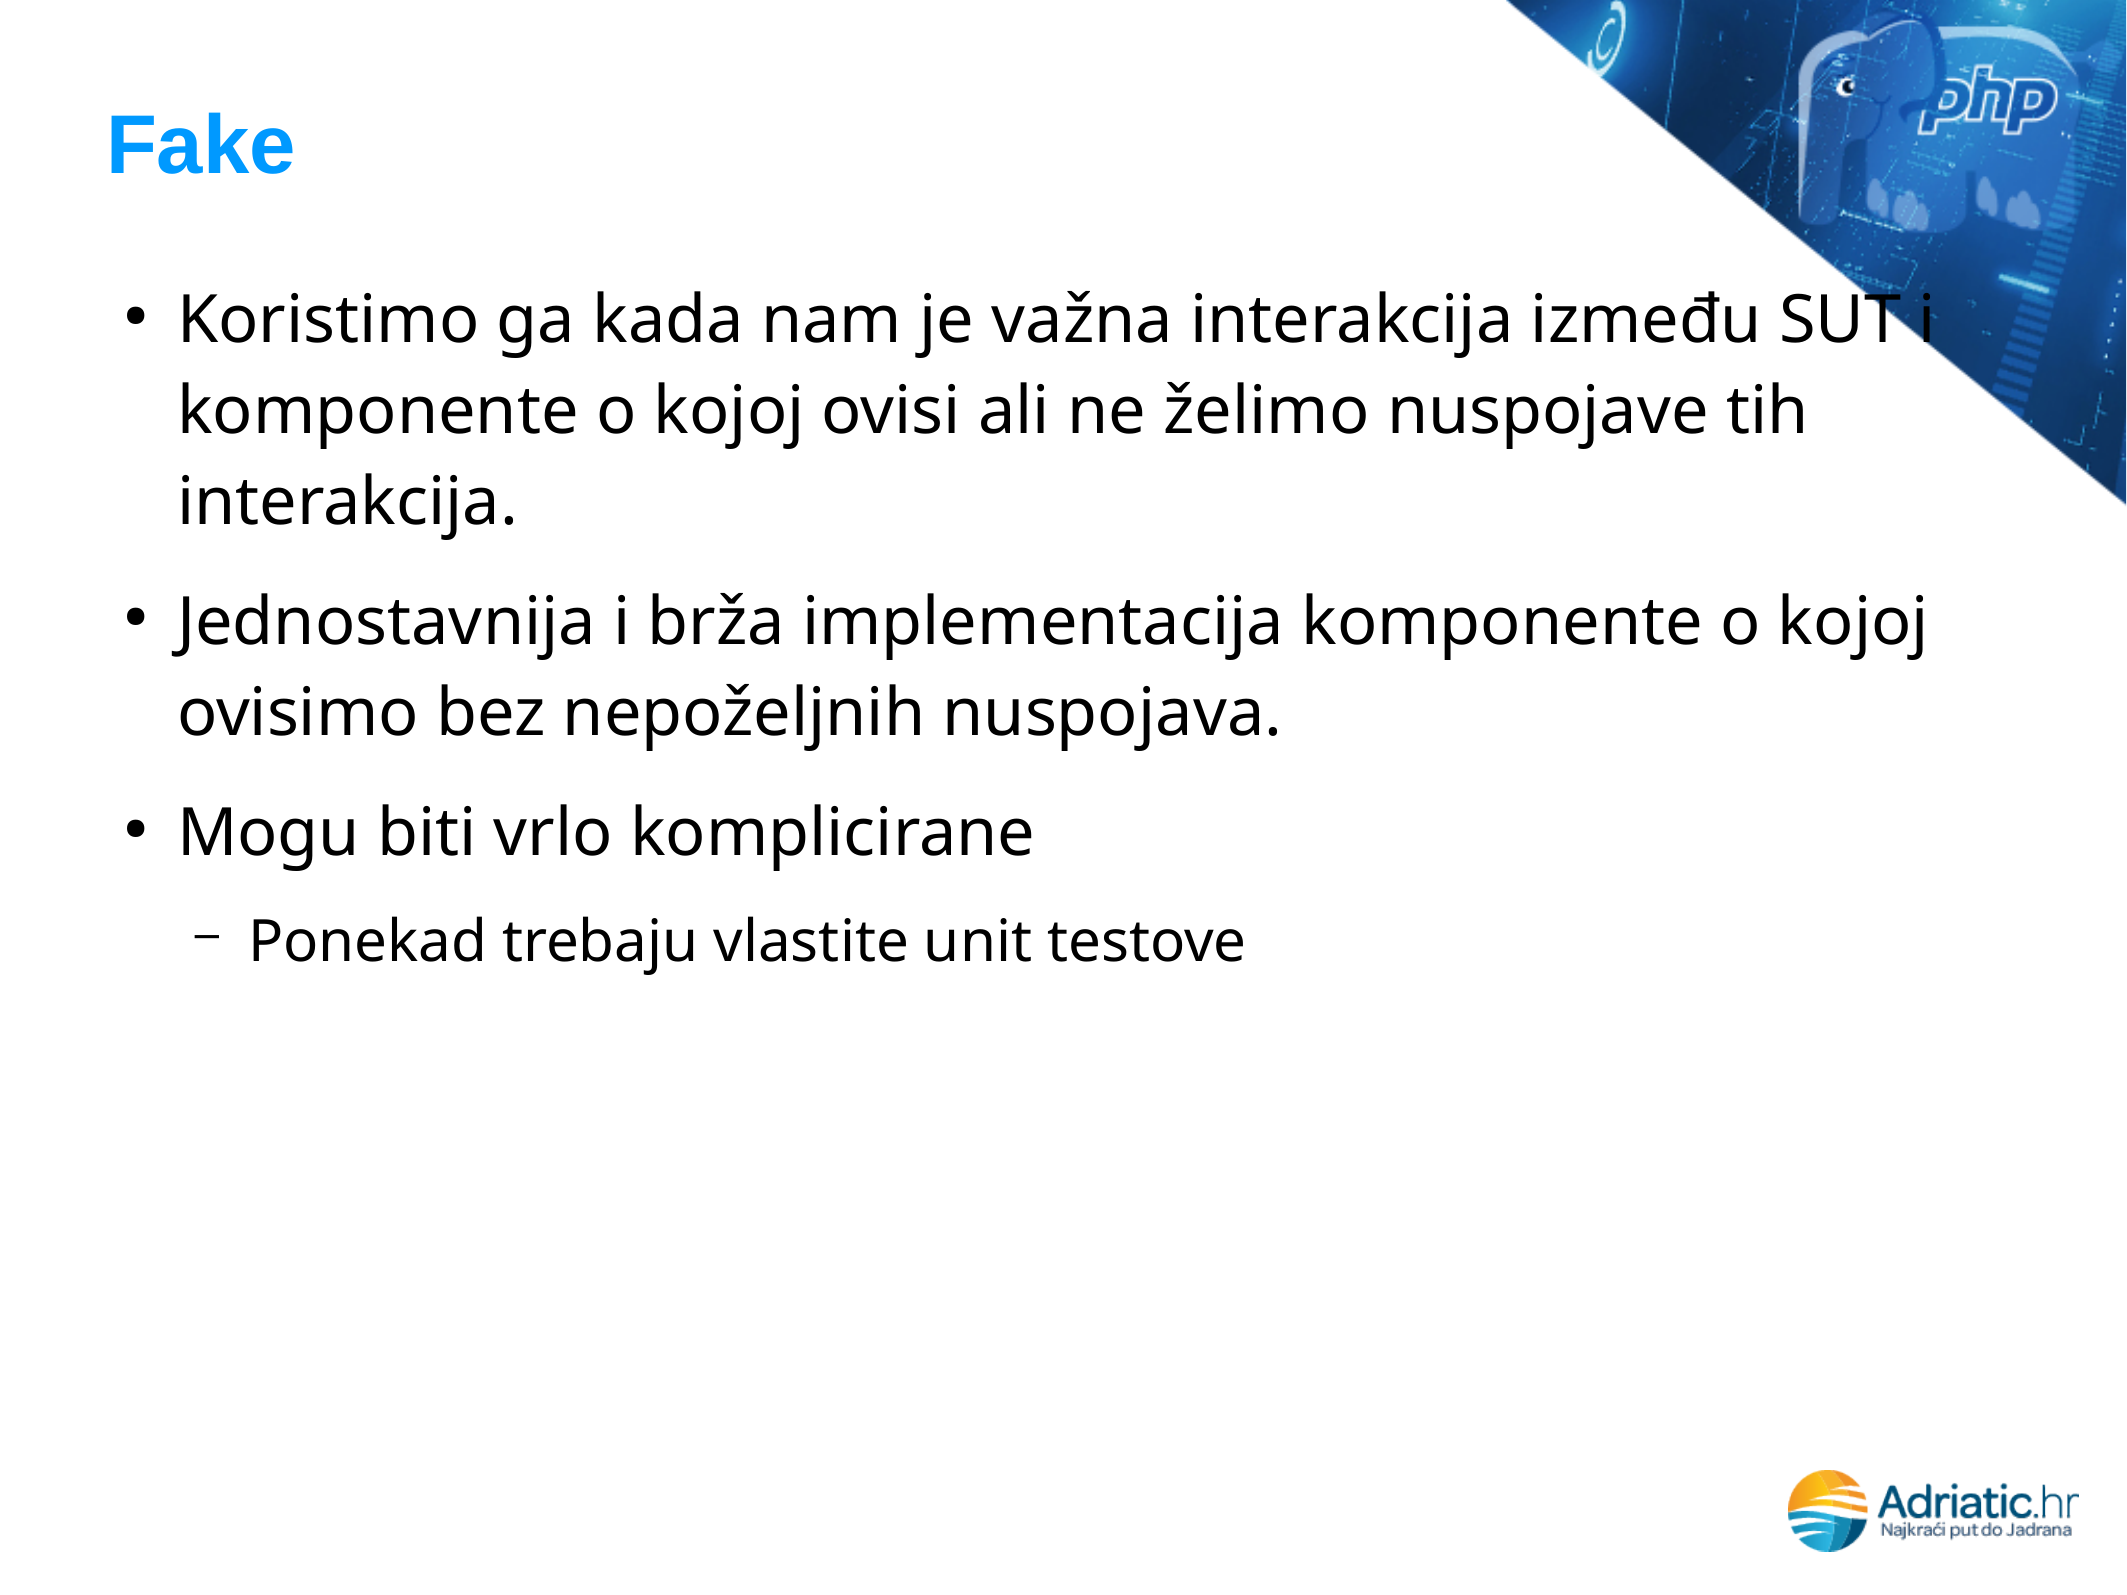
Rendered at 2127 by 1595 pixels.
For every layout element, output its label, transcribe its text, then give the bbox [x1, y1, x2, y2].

title Fake [106, 70, 1630, 219]
picture [1788, 1470, 2079, 1552]
picture [1505, 0, 2127, 625]
list Koristimo ga kada nam je važna interakcija između SUT i komponente o kojoj ovisi ali ne želimo nuspojave tih interakcija. Jednostavnija i brža implementacija komponente o kojoj ovisimo bez nepoželjnih nuspojava. Mogu biti vrlo komplicirane Ponekad trebaju vlastite unit testove [106, 271, 1985, 1453]
